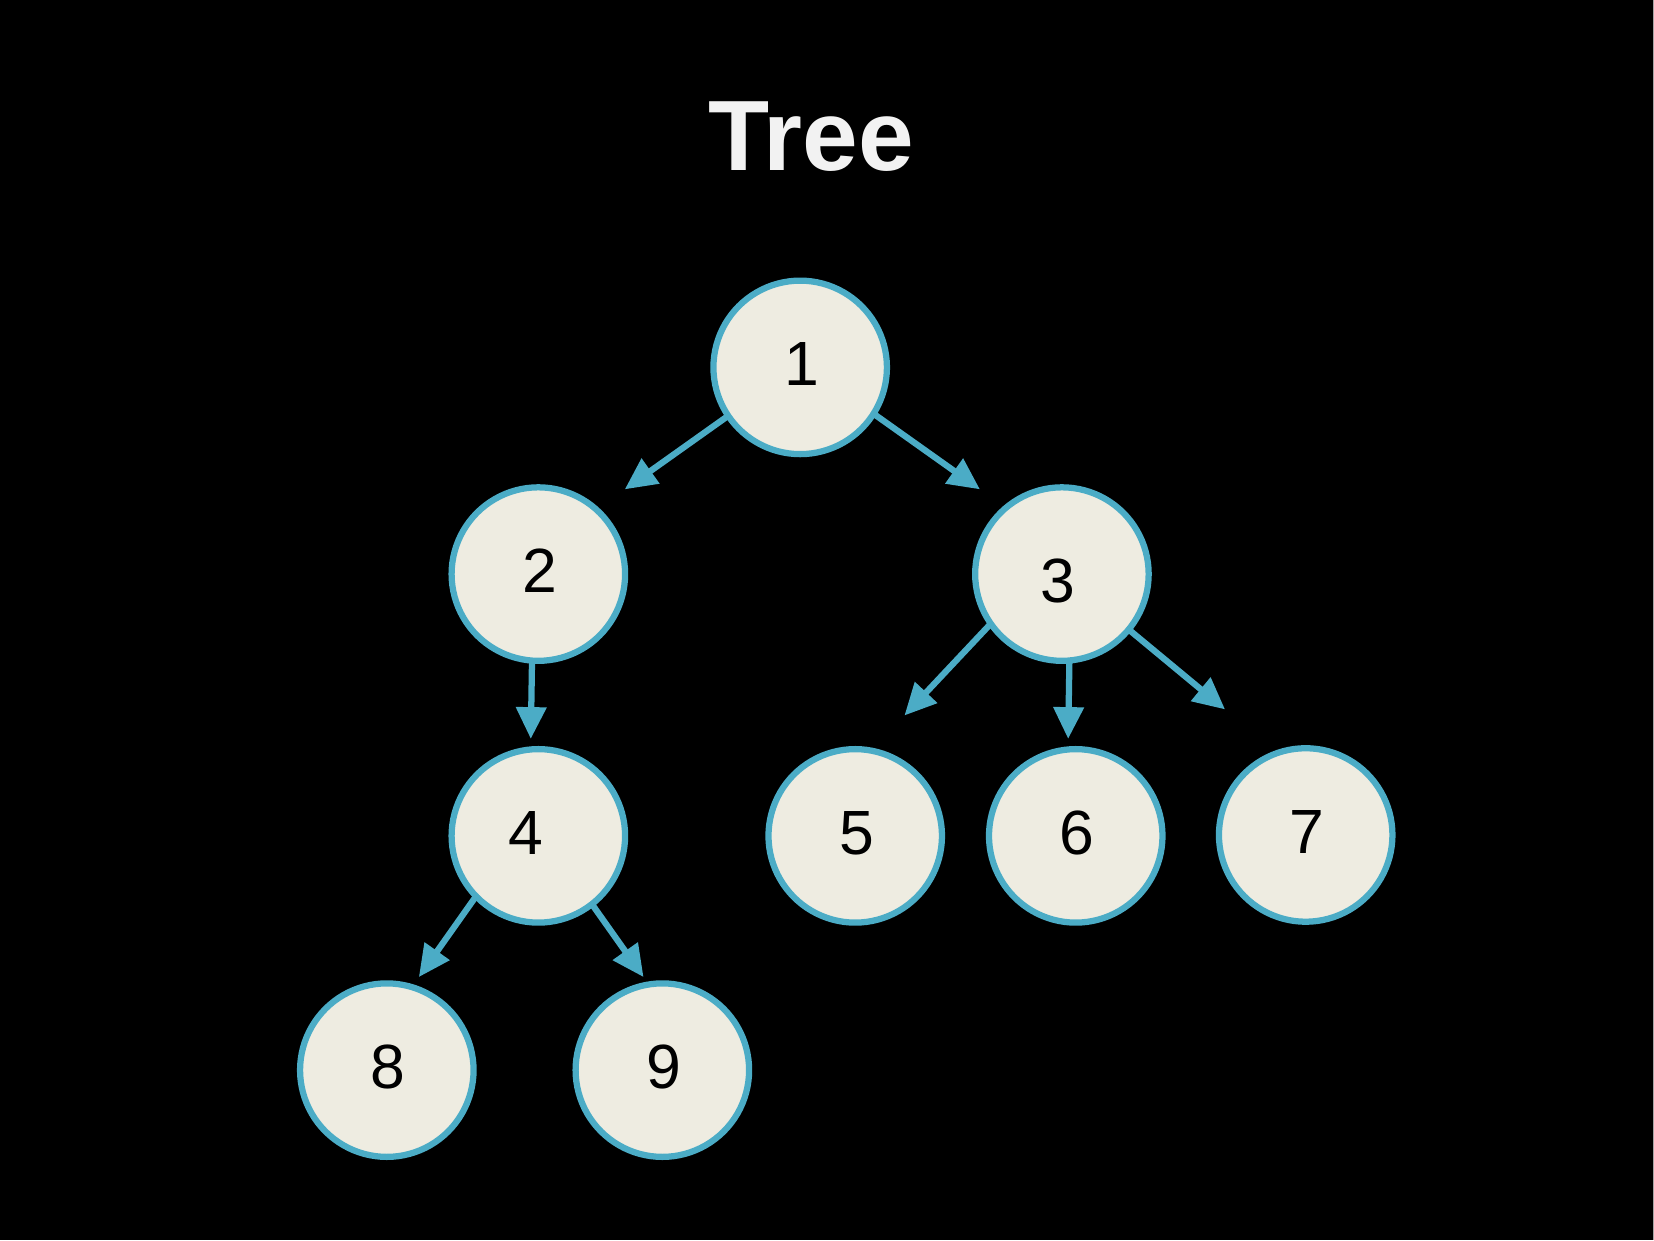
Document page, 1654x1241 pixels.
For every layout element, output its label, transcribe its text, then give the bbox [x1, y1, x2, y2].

text_box 2 [507, 514, 671, 641]
text_box 8 [355, 1010, 490, 1137]
text_box 6 [1044, 776, 1150, 873]
text_box [1218, 748, 1369, 916]
text_box [988, 749, 1163, 923]
text_box [451, 487, 601, 661]
text_box [975, 487, 1134, 661]
text_box [768, 749, 918, 923]
text_box [713, 280, 879, 455]
text_box 1 [769, 308, 904, 404]
text_box 7 [1274, 775, 1449, 929]
text_box Tree [130, 0, 1492, 289]
text_box 9 [631, 1010, 737, 1107]
text_box 3 [1025, 525, 1200, 651]
text_box 4 [493, 776, 599, 902]
text_box [300, 983, 450, 1157]
text_box [451, 749, 626, 923]
text_box [575, 983, 750, 1157]
text_box 5 [824, 776, 959, 902]
